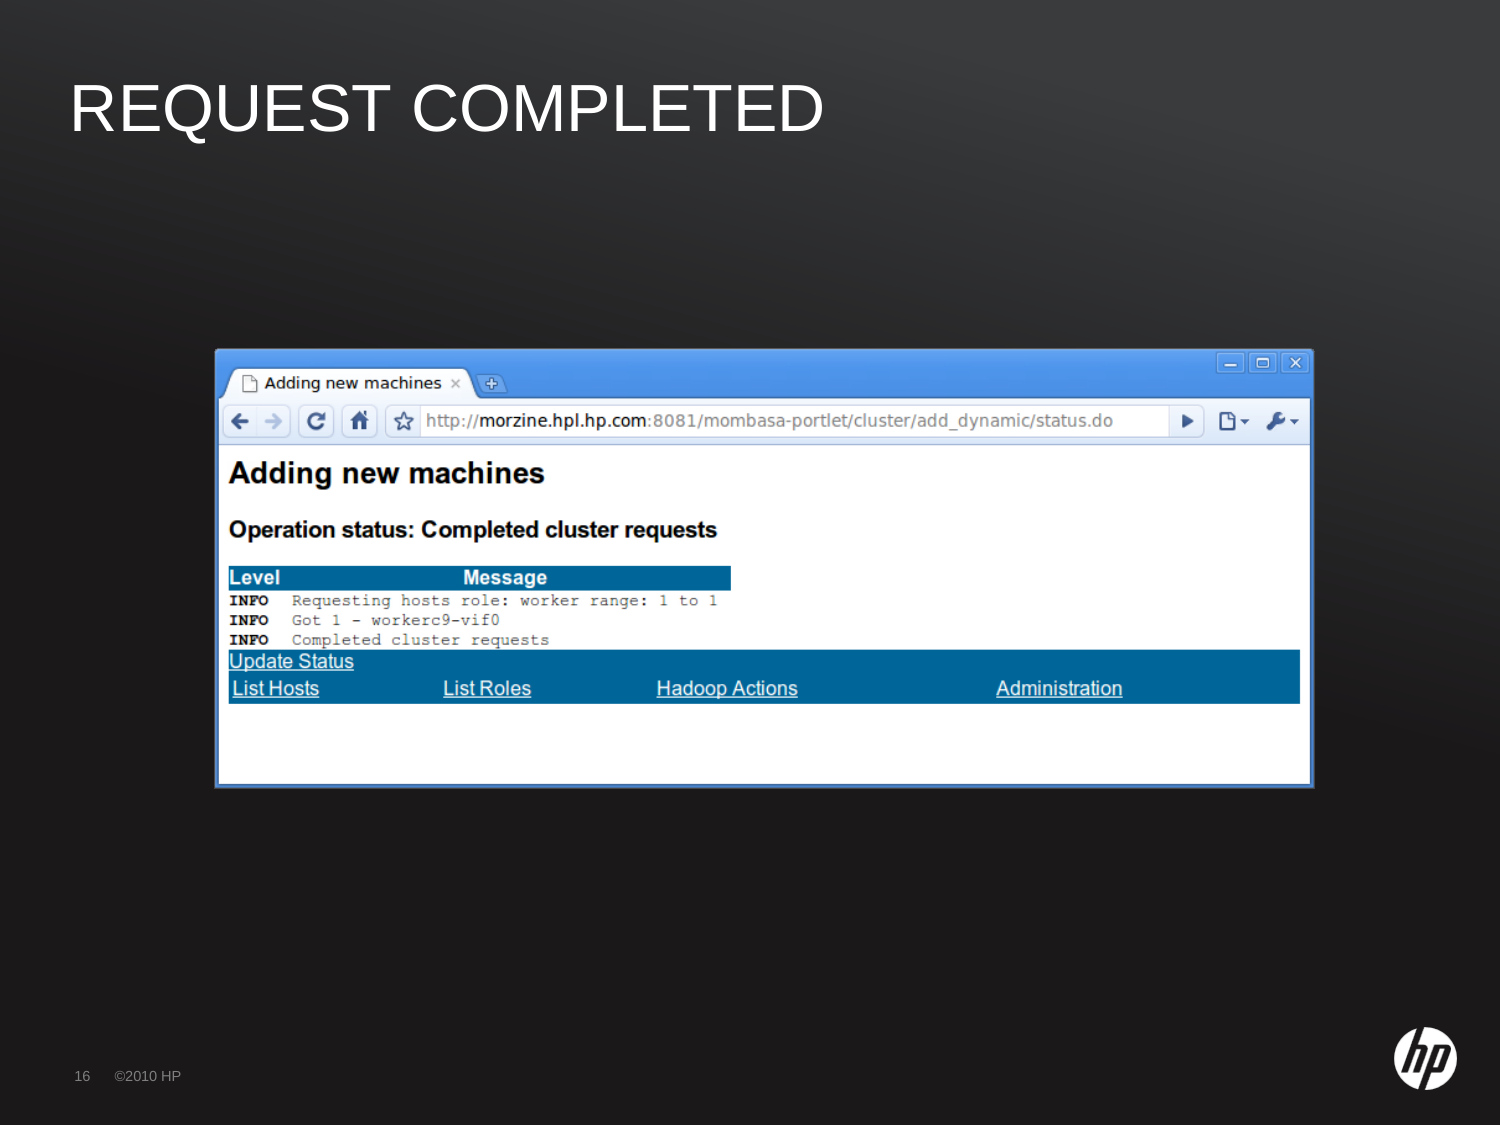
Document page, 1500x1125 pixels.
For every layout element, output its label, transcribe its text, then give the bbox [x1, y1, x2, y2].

picture [0, 0, 1500, 1125]
text_box REQUEST COMPLETED [54, 68, 1429, 213]
